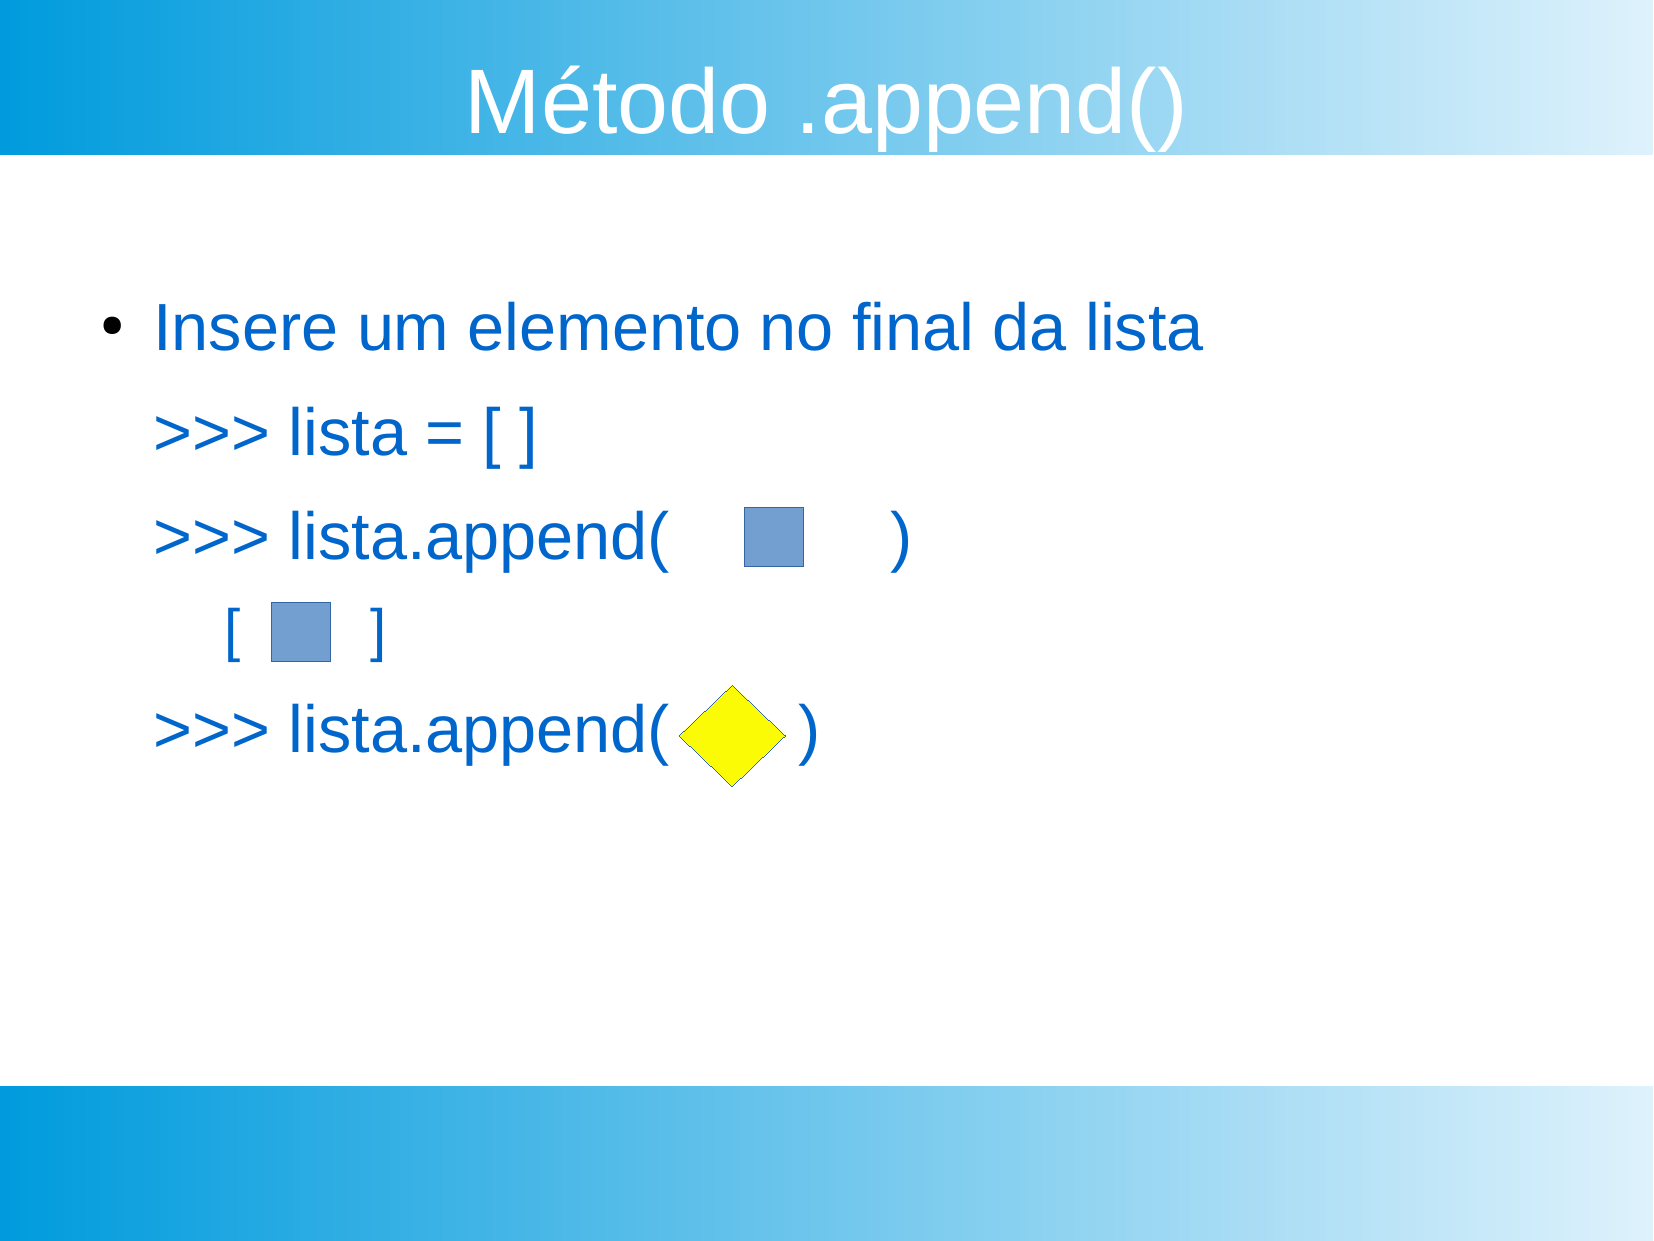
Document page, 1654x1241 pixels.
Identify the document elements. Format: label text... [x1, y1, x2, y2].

title Método .append() [82, 49, 1571, 155]
text_box [271, 602, 331, 662]
text_box [679, 685, 786, 787]
text_box [744, 507, 804, 567]
list Insere um elemento no final da lista >>> lista = [ ] >>> lista.append( ) [ ] >>> lista.append( ) [82, 290, 1571, 1010]
